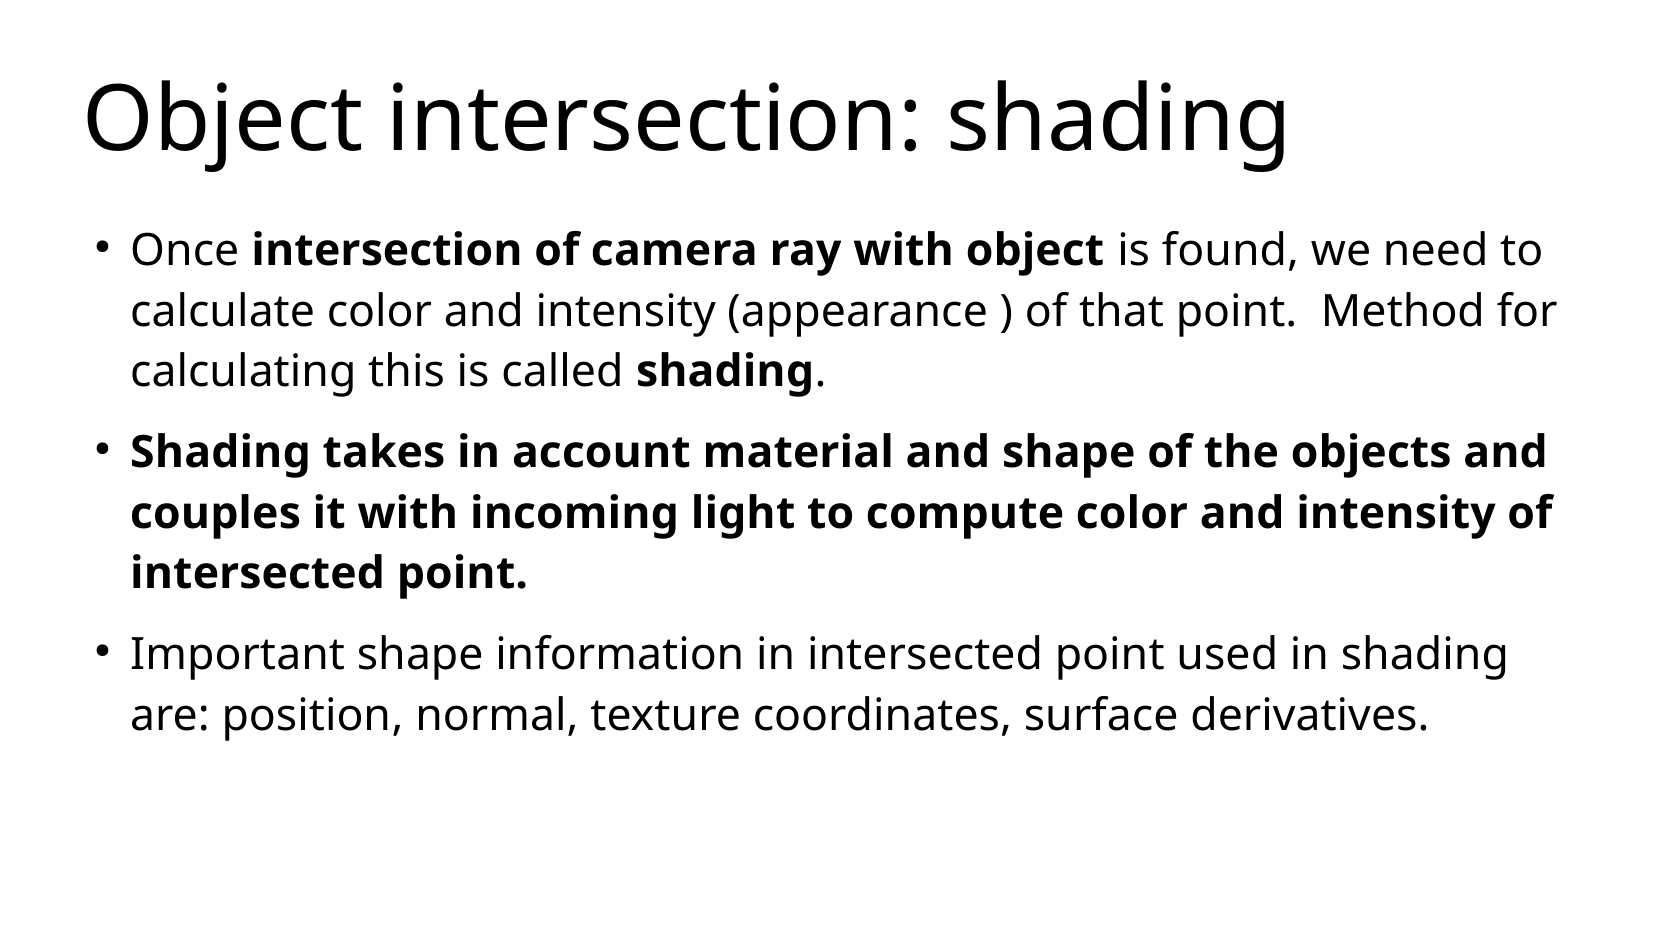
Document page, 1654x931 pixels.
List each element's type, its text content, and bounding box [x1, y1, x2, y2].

list Once intersection of camera ray with object is found, we need to calculate color and intensity (appearance ) of that point. Method for calculating this is called shading. Shading takes in account material and shape of the objects and couples it with incoming light to compute color and intensity of intersected point. Important shape information in intersected point used in shading are: position, normal, texture coordinates, surface derivatives. [82, 217, 1571, 758]
title Object intersection: shading [82, 37, 1571, 193]
